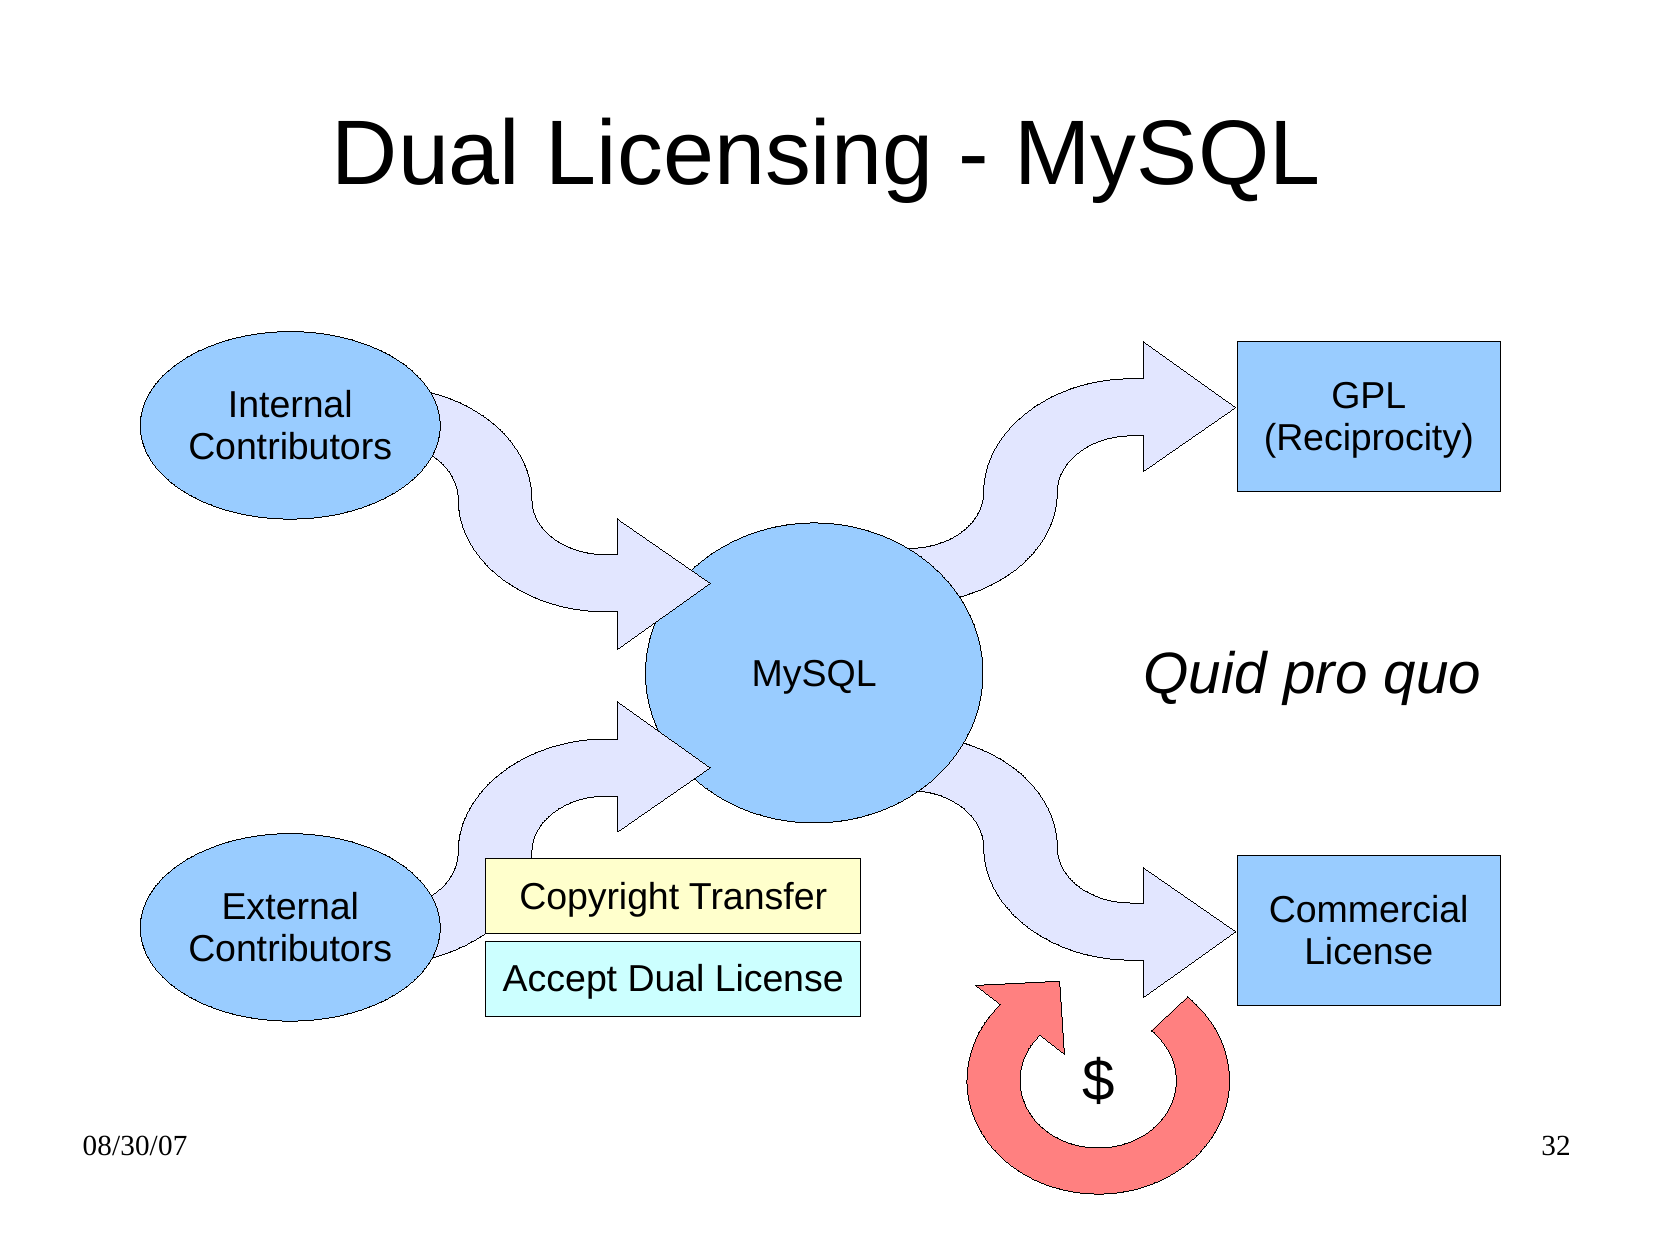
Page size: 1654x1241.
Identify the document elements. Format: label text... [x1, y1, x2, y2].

text_box $ [966, 981, 1230, 1195]
text_box [432, 701, 711, 958]
text_box GPL (Reciprocity) [1237, 341, 1501, 492]
text_box External Contributors [140, 833, 441, 1022]
text_box Commercial License [1237, 855, 1501, 1006]
text_box [910, 341, 1236, 597]
text_box Accept Dual License [485, 941, 861, 1017]
text_box [919, 743, 1236, 998]
text_box Internal Contributors [140, 331, 441, 520]
title Dual Licensing - MySQL [82, 49, 1571, 257]
text_box [432, 392, 711, 650]
text_box Copyright Transfer [485, 858, 861, 934]
text_box Quid pro quo [1125, 633, 1501, 713]
text_box MySQL [645, 522, 983, 823]
